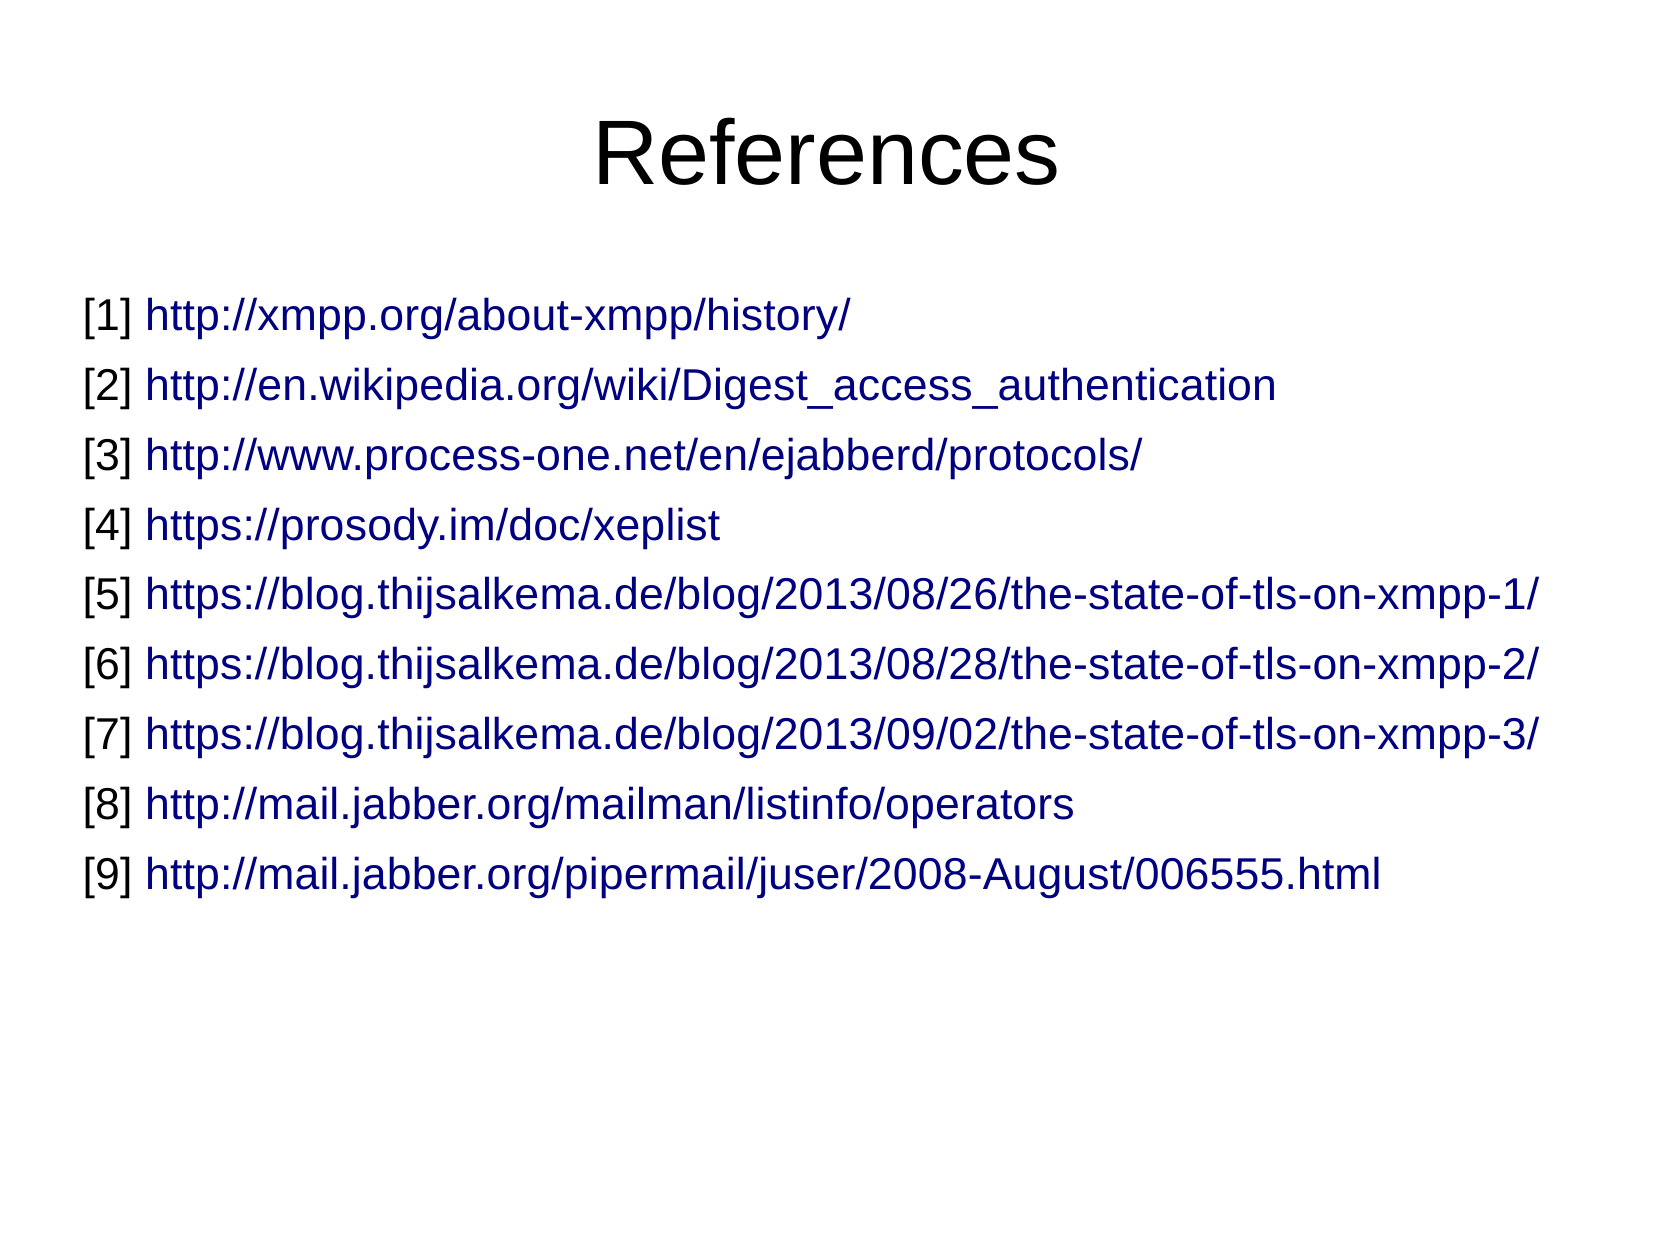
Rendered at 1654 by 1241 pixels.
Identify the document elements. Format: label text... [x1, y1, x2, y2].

list [1] http://xmpp.org/about-xmpp/history/ [2] http://en.wikipedia.org/wiki/Digest_access_authentication [3] http://www.process-one.net/en/ejabberd/protocols/ [4] https://prosody.im/doc/xeplist [5] https://blog.thijsalkema.de/blog/2013/08/26/the-state-of-tls-on-xmpp-1/ [6] https://blog.thijsalkema.de/blog/2013/08/28/the-state-of-tls-on-xmpp-2/ [7] https://blog.thijsalkema.de/blog/2013/09/02/the-state-of-tls-on-xmpp-3/ [8] http://mail.jabber.org/mailman/listinfo/operators [9] http://mail.jabber.org/pipermail/juser/2008-August/006555.html [82, 290, 1571, 1010]
title References [82, 49, 1571, 257]
